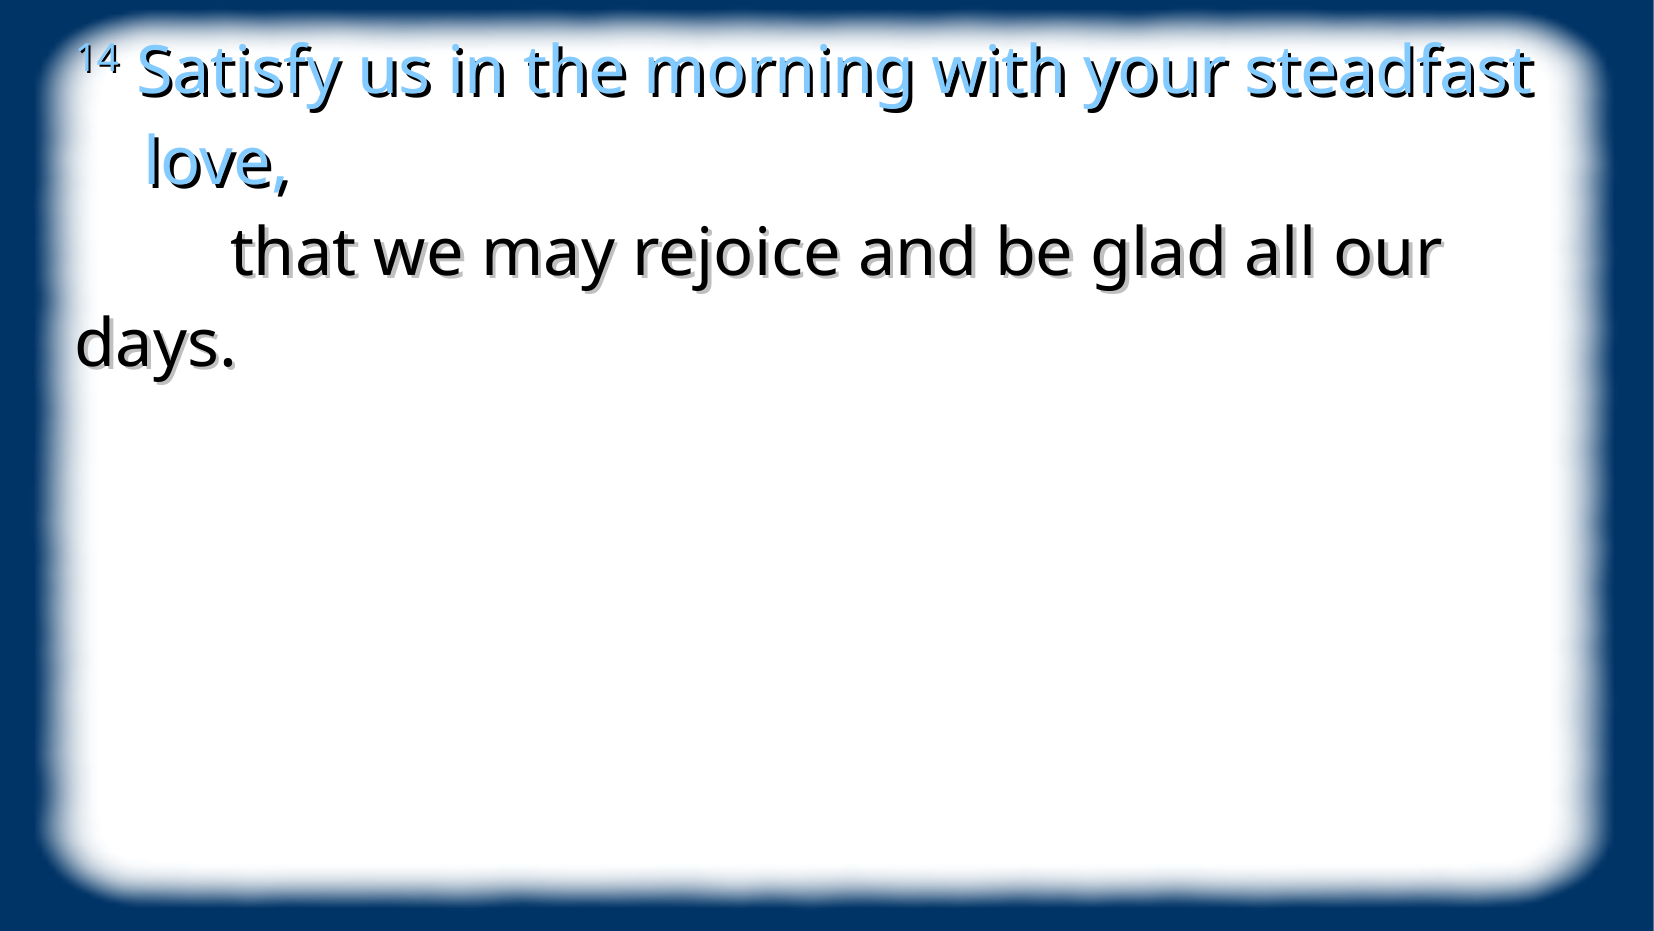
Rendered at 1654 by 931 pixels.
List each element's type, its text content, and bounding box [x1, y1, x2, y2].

picture [0, 0, 1654, 931]
text_box 14 Satisfy us in the morning with your steadfast love, that we may rejoice and be glad all our days. [60, 15, 1606, 297]
